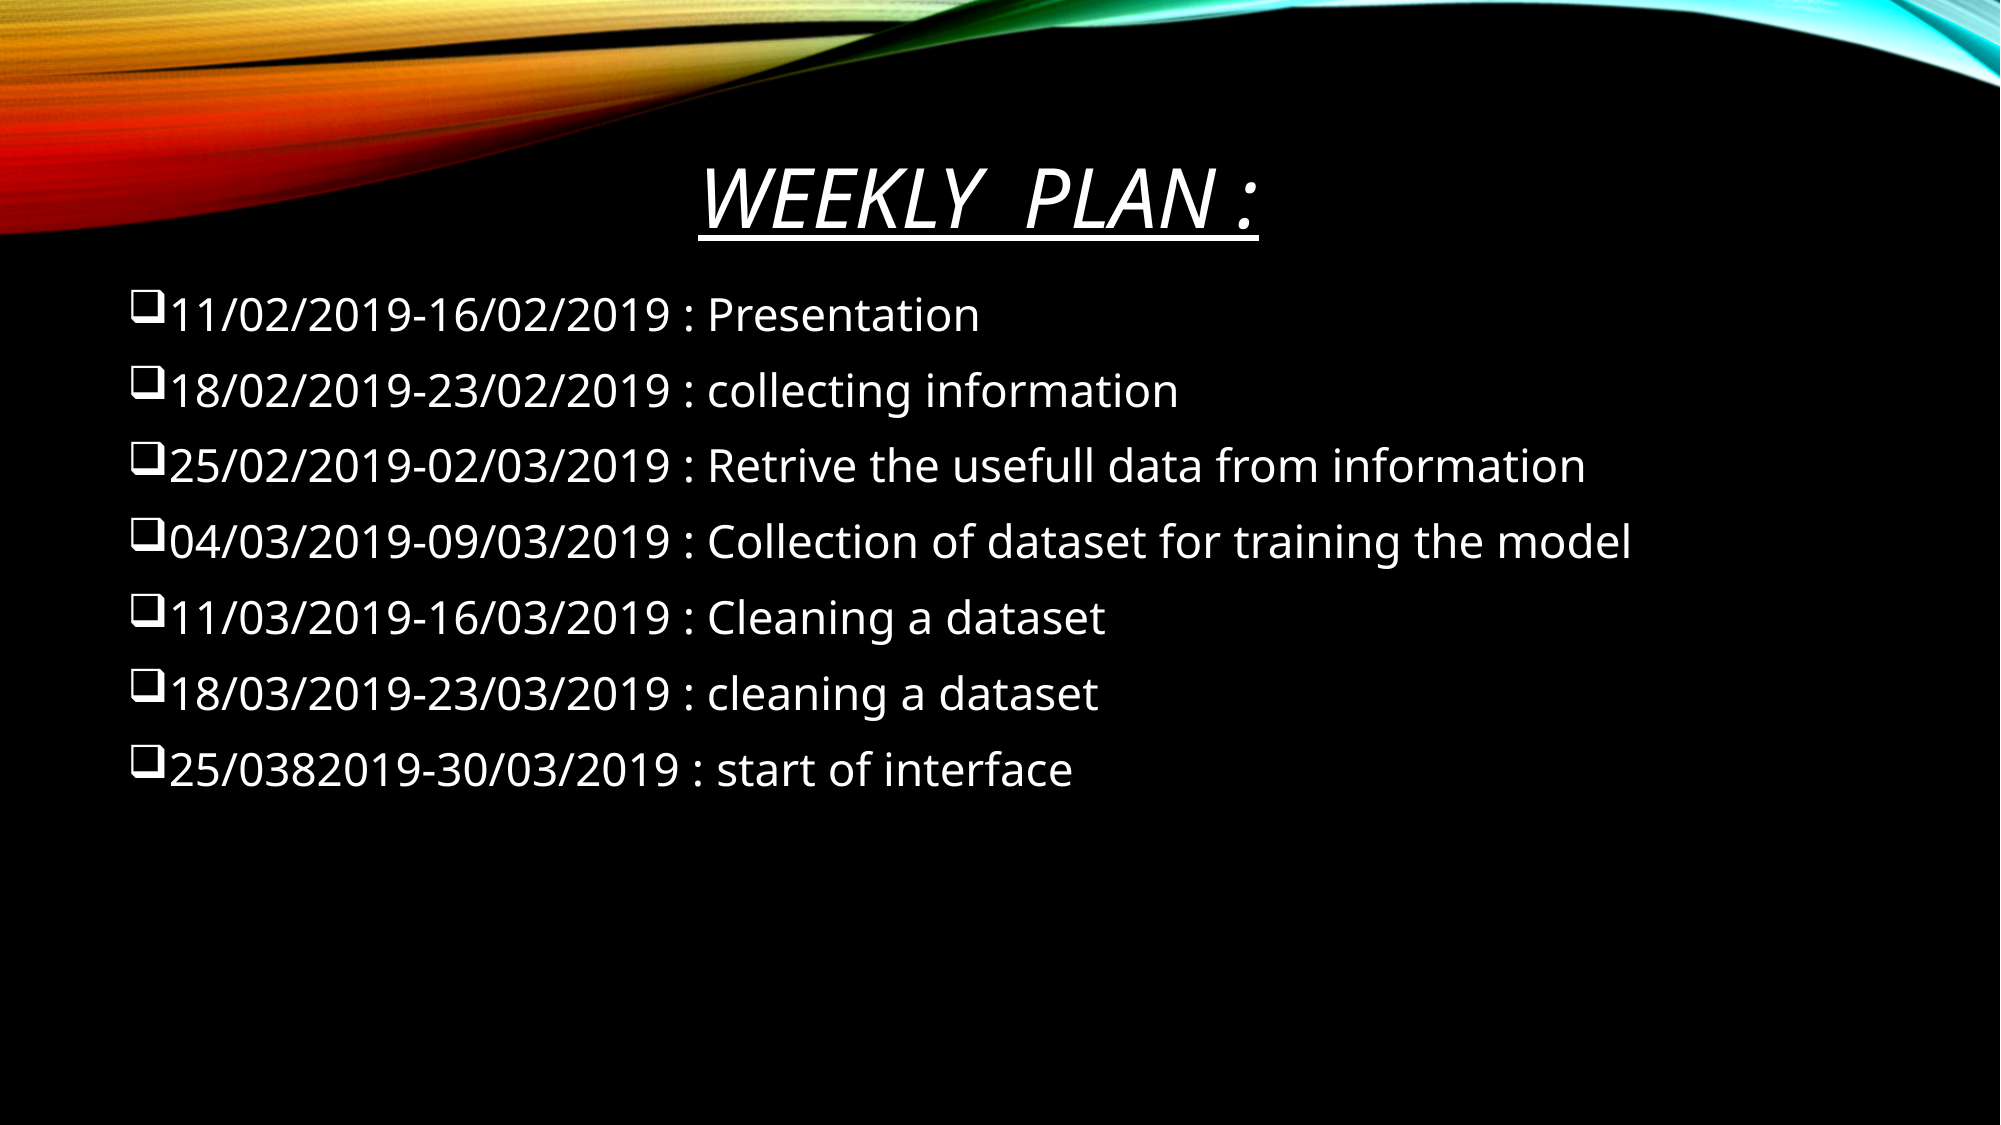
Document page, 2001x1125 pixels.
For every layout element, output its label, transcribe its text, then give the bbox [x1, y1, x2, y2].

list 11/02/2019-16/02/2019 : Presentation 18/02/2019-23/02/2019 : collecting information 25/02/2019-02/03/2019 : Retrive the usefull data from information 04/03/2019-09/03/2019 : Collection of dataset for training the model 11/03/2019-16/03/2019 : Cleaning a dataset 18/03/2019-23/03/2019 : cleaning a dataset 25/0382019-30/03/2019 : start of interface [112, 277, 1888, 1021]
title Weekly plan : [474, 125, 1275, 277]
picture [0, 0, 2000, 237]
